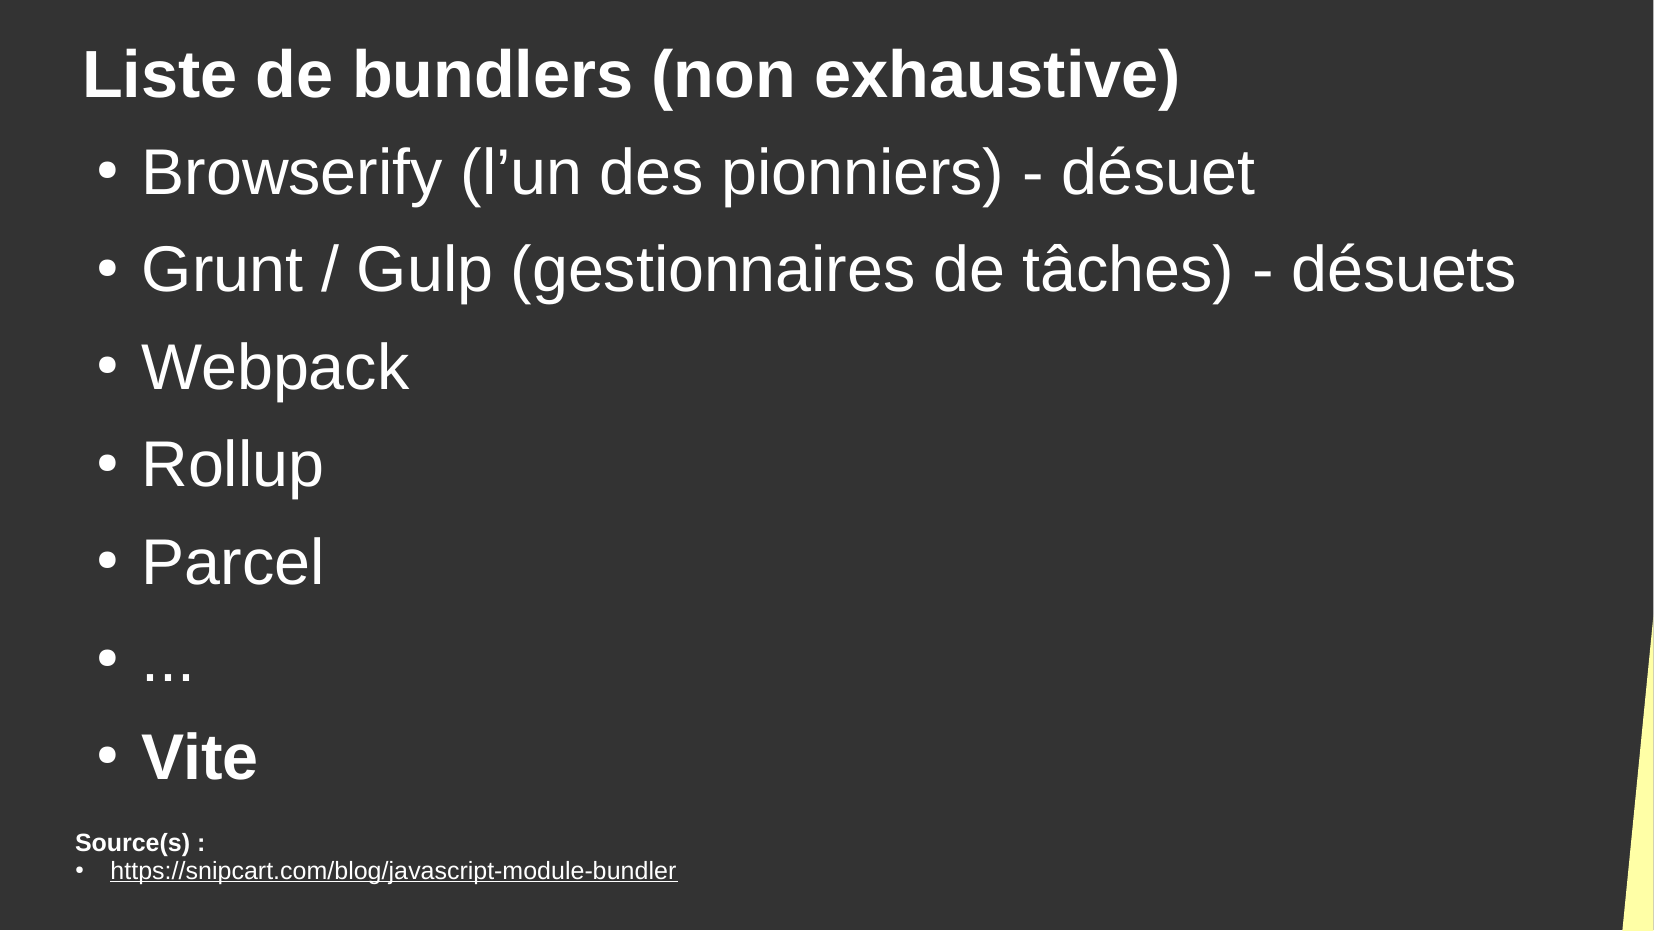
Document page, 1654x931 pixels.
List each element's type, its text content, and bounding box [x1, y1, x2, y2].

text_box Source(s) : https://snipcart.com/blog/javascript-module-bundler [60, 821, 1546, 931]
list Browserify (l’un des pionniers) - désuet Grunt / Gulp (gestionnaires de tâches) - désuets Webpack Rollup Parcel ... Vite [80, 135, 1619, 798]
text_box [1622, 609, 1654, 931]
title Liste de bundlers (non exhaustive) [82, 37, 1571, 112]
